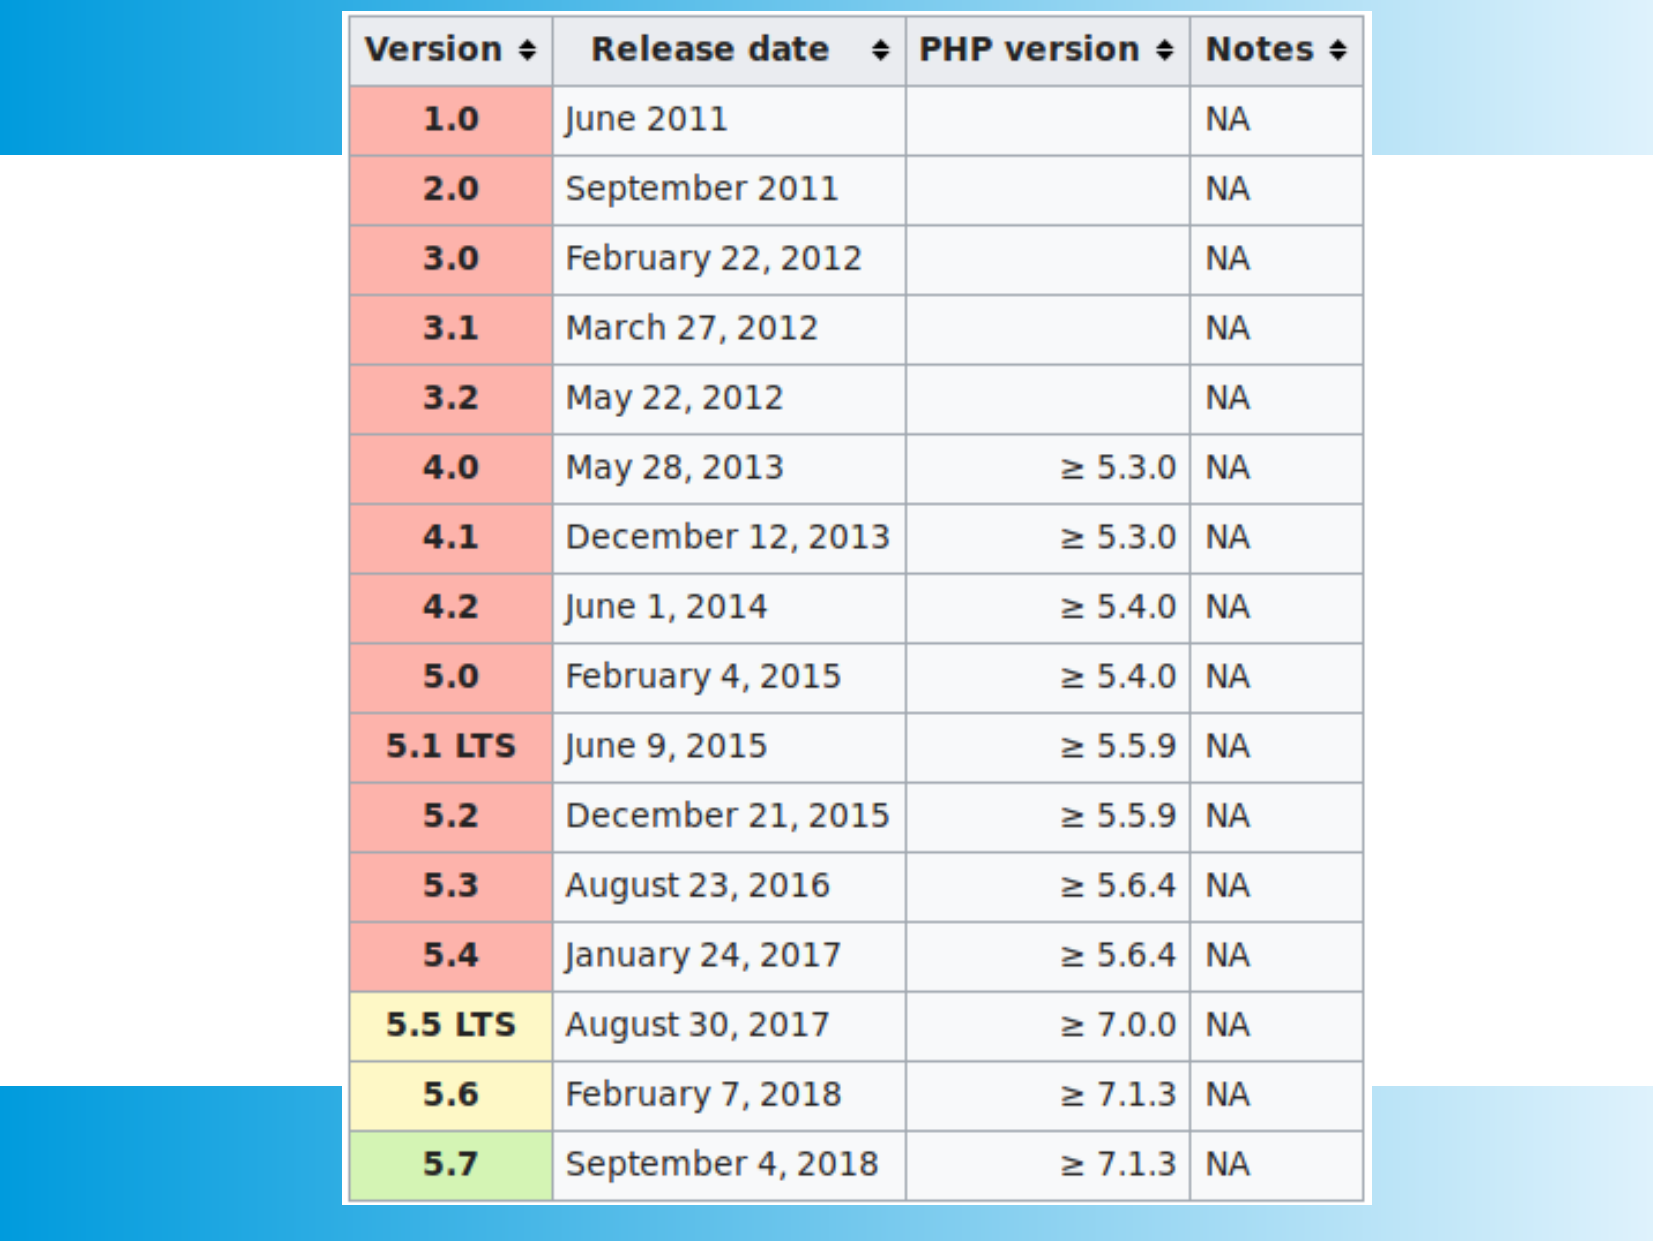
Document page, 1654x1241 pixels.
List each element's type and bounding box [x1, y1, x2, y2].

picture [342, 11, 1372, 1205]
